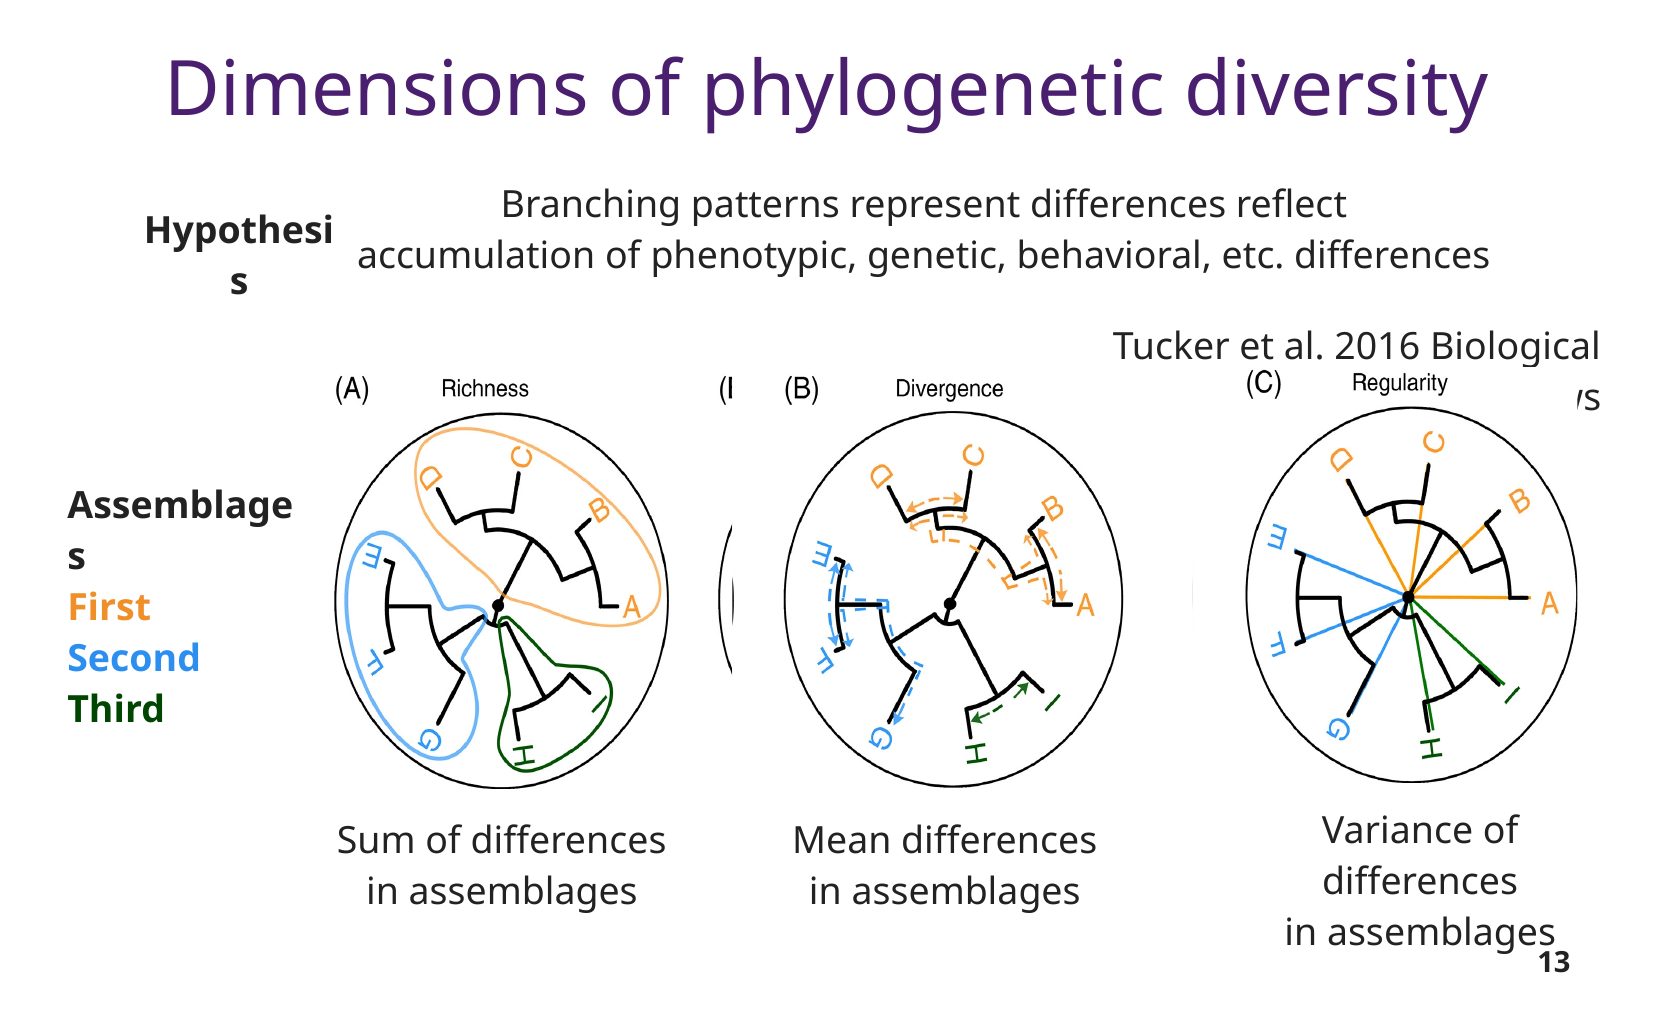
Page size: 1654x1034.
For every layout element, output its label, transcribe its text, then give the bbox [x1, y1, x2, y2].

text_box Variance of differences in assemblages [1204, 796, 1636, 934]
title Dimensions of phylogenetic diversity [82, 0, 1571, 173]
text_box Assemblages First Second Third [52, 471, 313, 692]
text_box Tucker et al. 2016 Biological Reviews [962, 311, 1617, 379]
picture [1192, 367, 1578, 783]
text_box Mean differences in assemblages [761, 806, 1128, 924]
text_box Hypothesis [121, 195, 358, 262]
picture [334, 373, 1170, 789]
text_box Branching patterns represent differences reflect accumulation of phenotypic, genetic, behavioral, etc. differences [316, 170, 1533, 288]
text_box Sum of differences in assemblages [318, 806, 686, 924]
